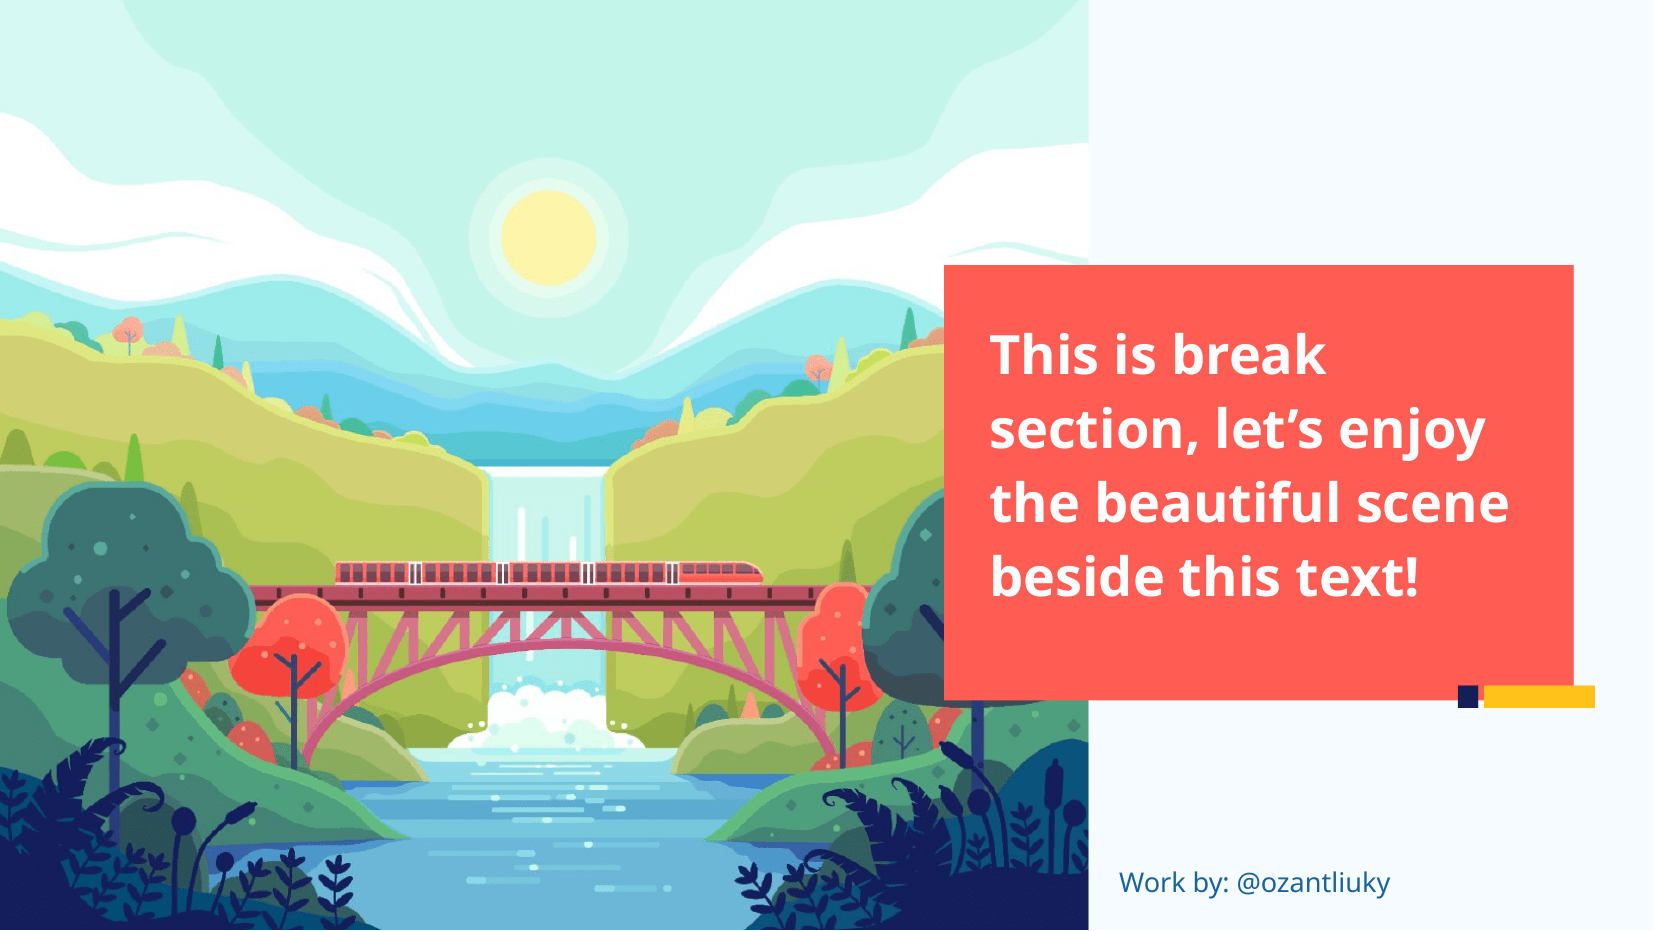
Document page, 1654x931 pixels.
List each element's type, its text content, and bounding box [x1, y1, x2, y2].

text_box This is break section, let’s enjoy the beautiful scene beside this text! [974, 309, 1565, 707]
picture [0, 0, 1654, 930]
